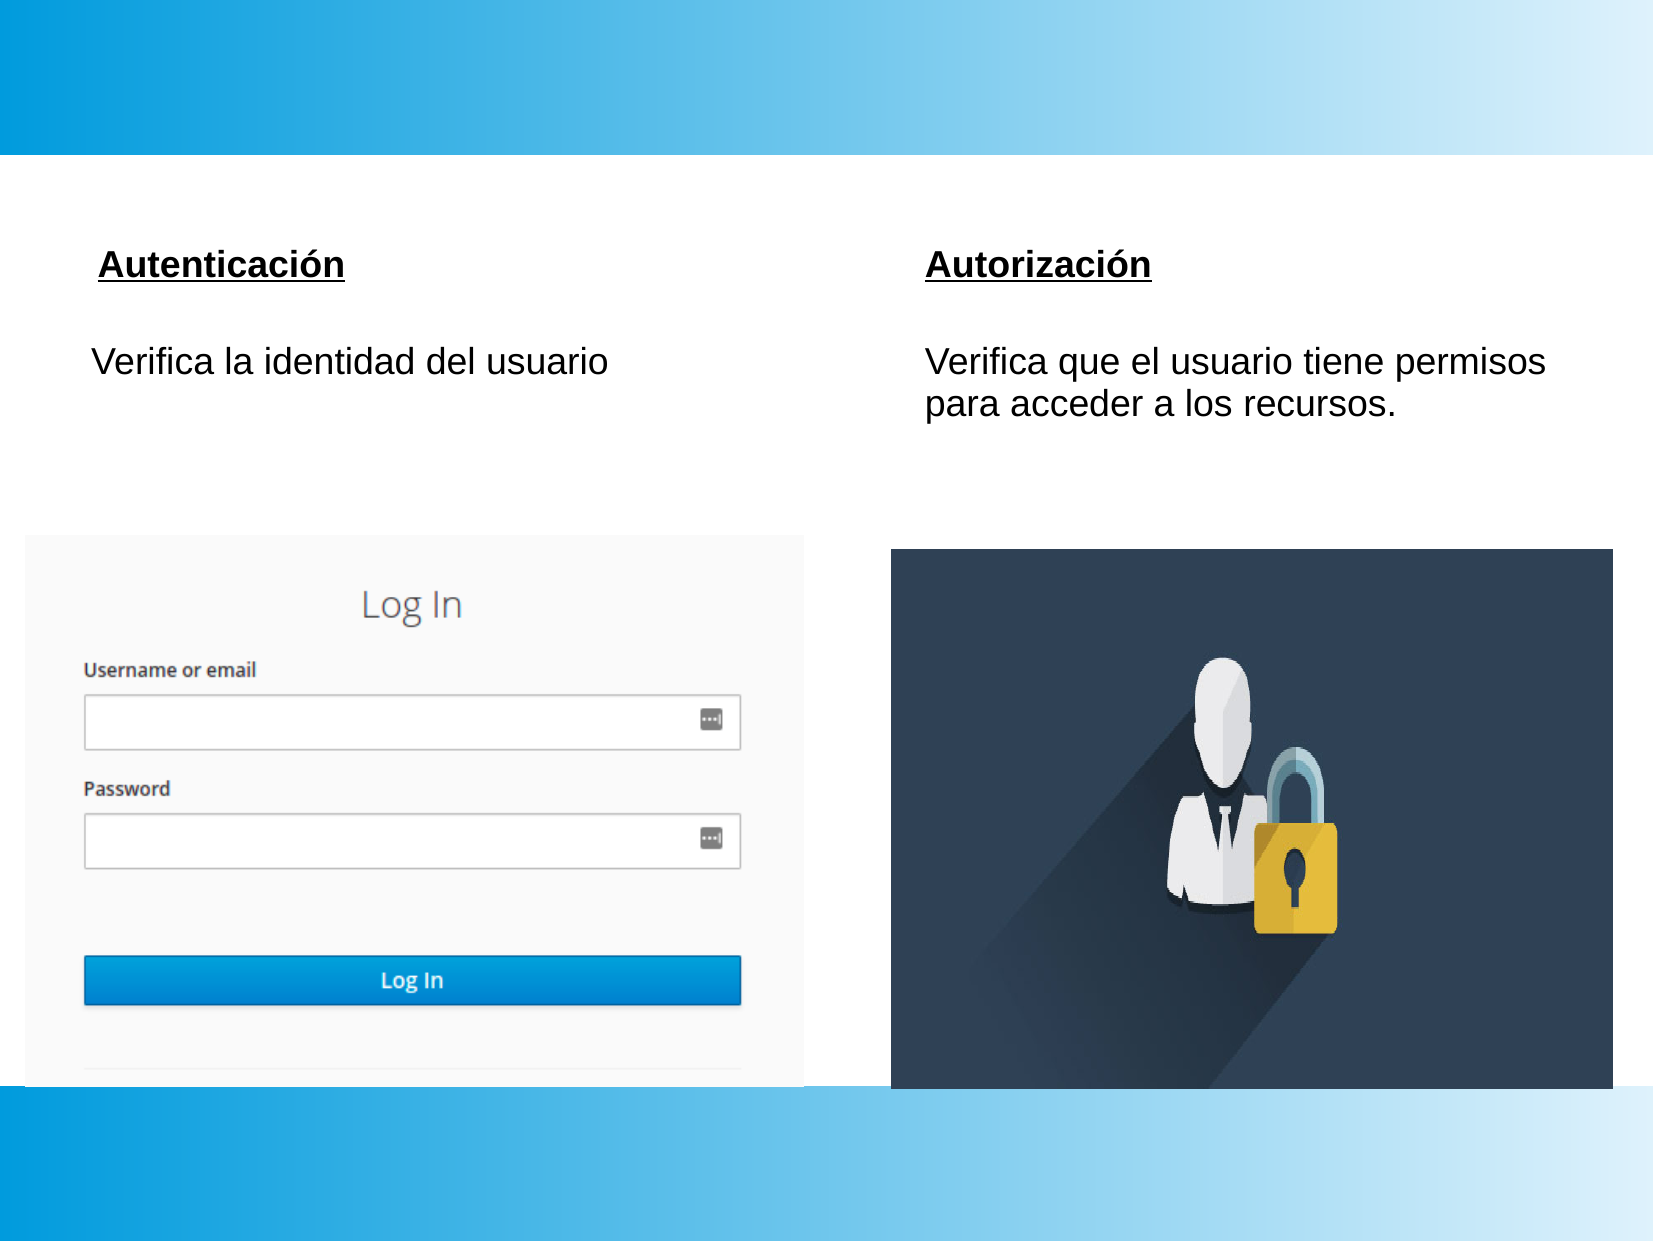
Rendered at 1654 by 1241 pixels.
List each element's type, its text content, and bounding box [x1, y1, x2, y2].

text_box Autenticación [82, 236, 361, 294]
picture [891, 549, 1613, 1089]
text_box Autorización [910, 236, 1168, 294]
text_box Verifica que el usuario tiene permisos para acceder a los recursos. [910, 332, 1595, 485]
text_box Verifica la identidad del usuario [76, 332, 804, 520]
picture [25, 535, 804, 1241]
